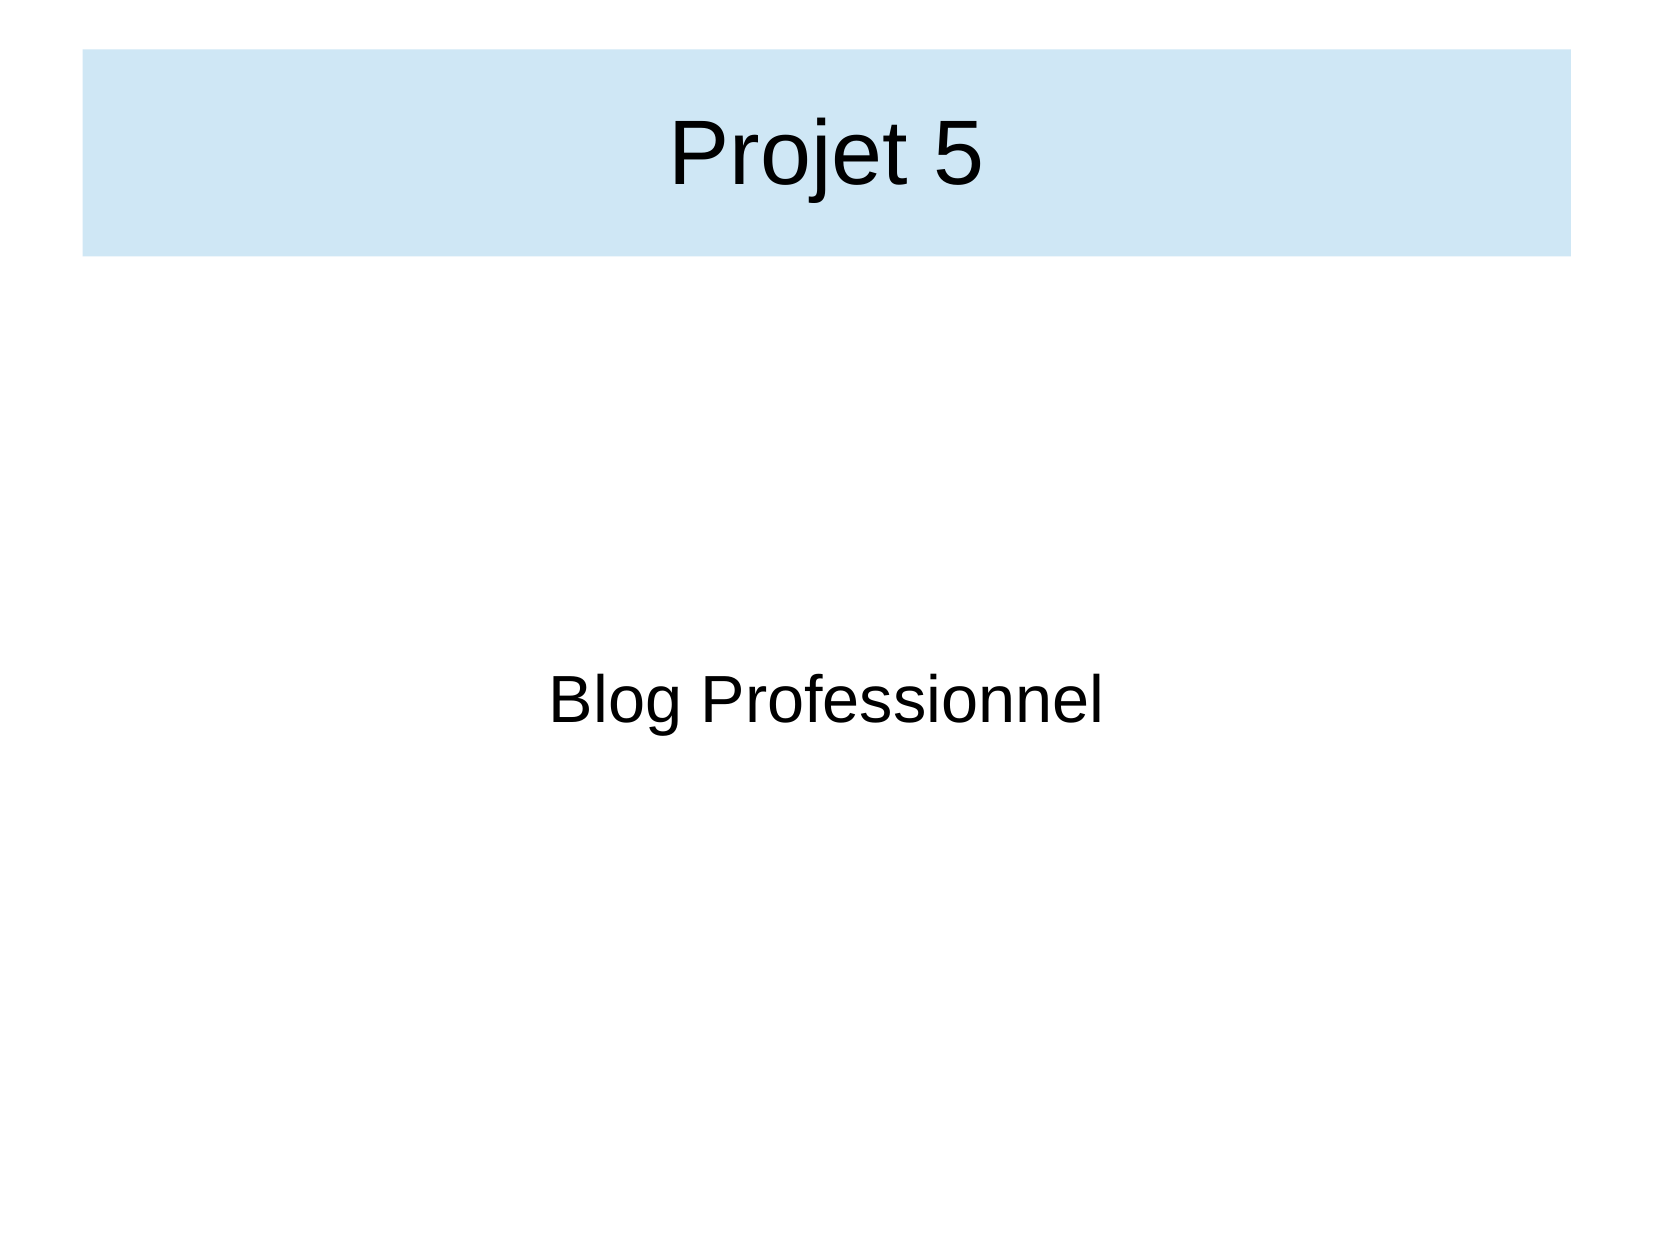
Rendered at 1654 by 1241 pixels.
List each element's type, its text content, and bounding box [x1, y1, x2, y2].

subtitle Blog Professionnel [82, 290, 1571, 1109]
title Projet 5 [82, 49, 1571, 257]
